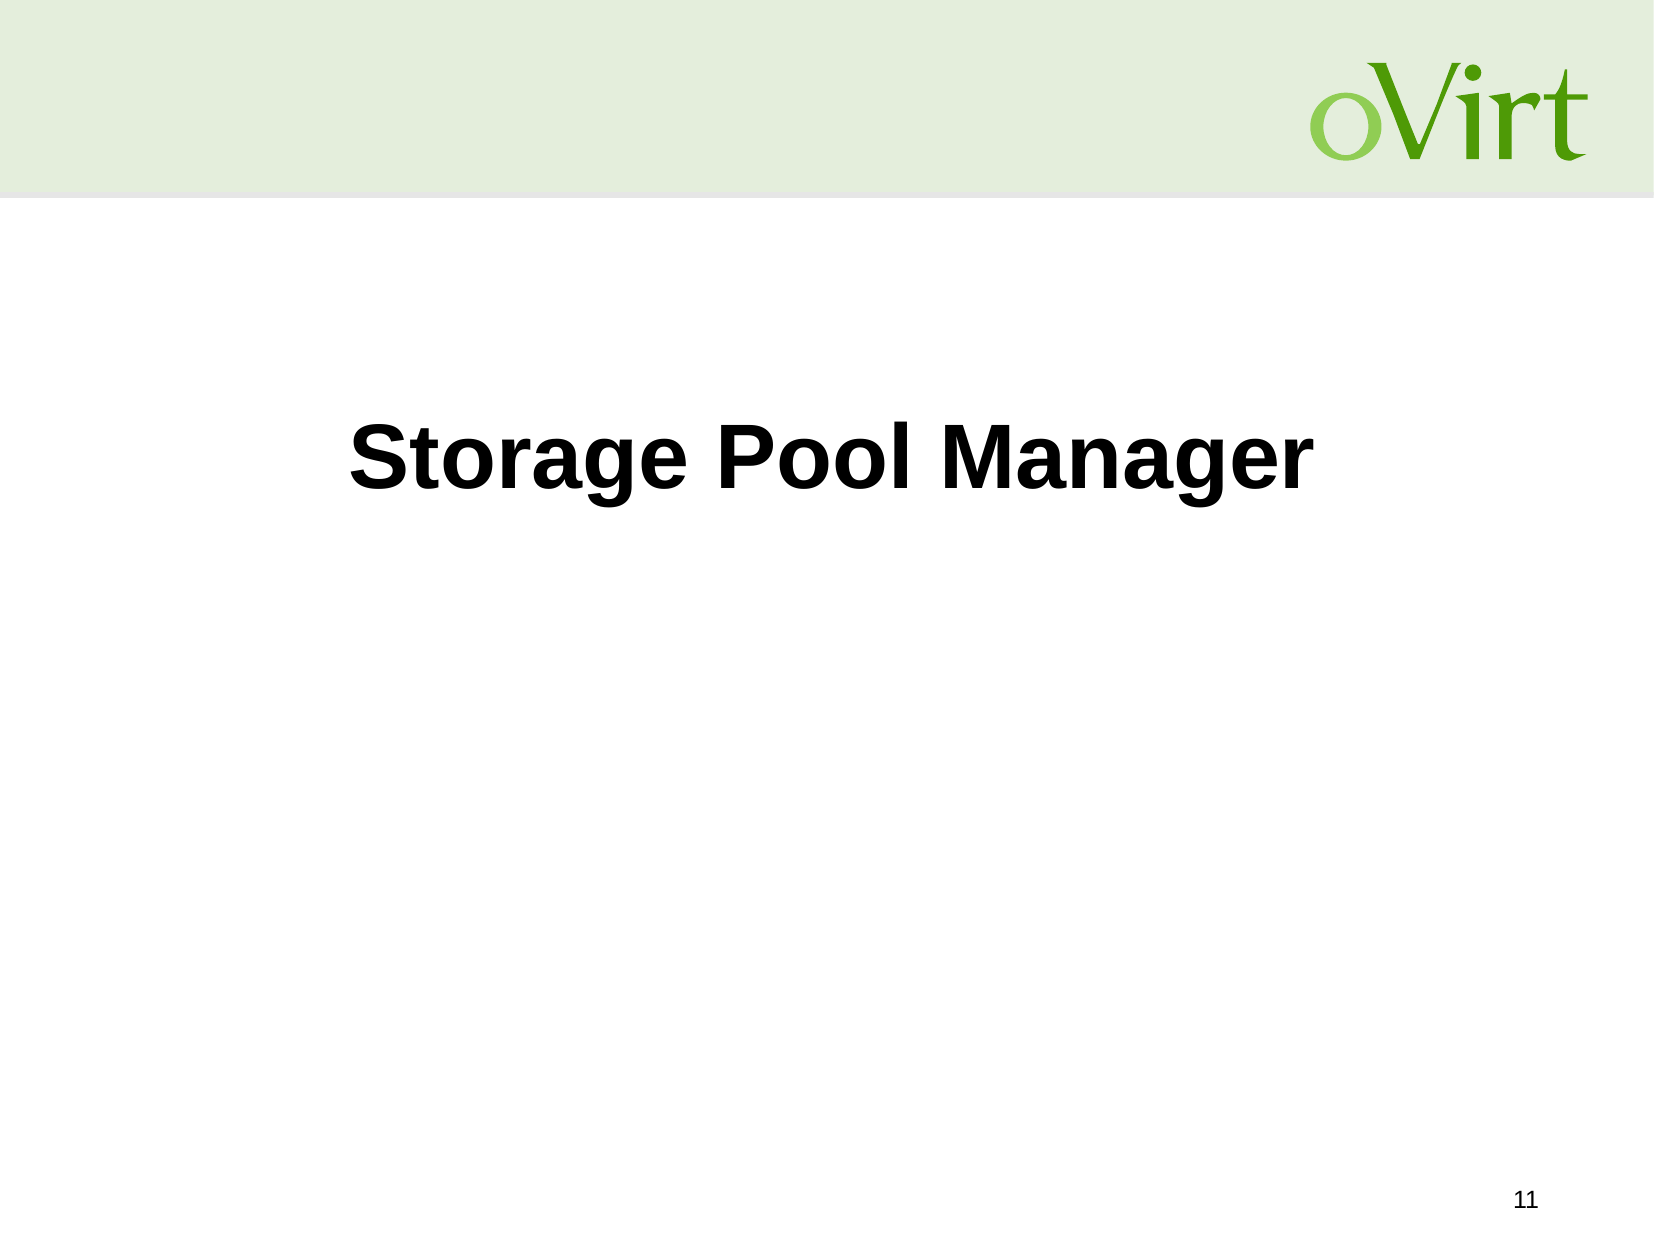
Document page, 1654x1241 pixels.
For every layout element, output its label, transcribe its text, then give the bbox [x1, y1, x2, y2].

text_box Storage Pool Manager [45, 406, 1621, 965]
